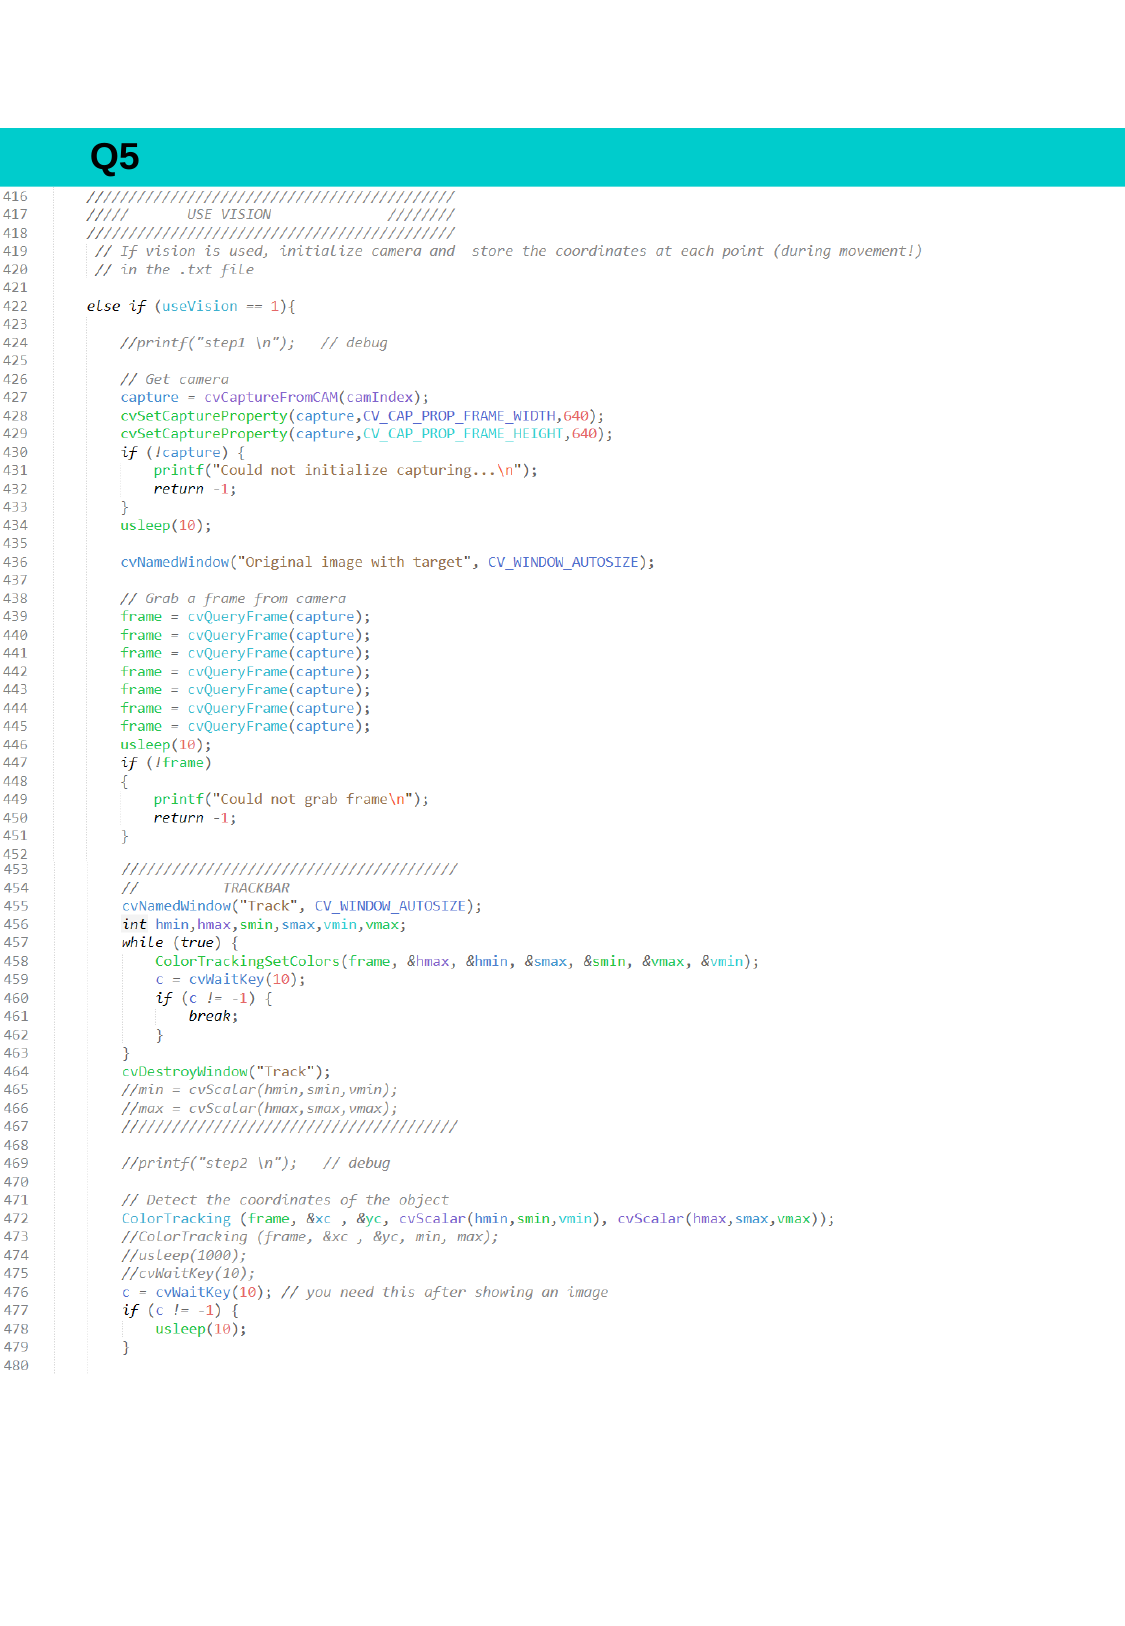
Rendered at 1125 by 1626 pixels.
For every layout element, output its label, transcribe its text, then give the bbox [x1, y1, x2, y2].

picture [0, 187, 1125, 1374]
text_box Q5 [0, 128, 1125, 187]
